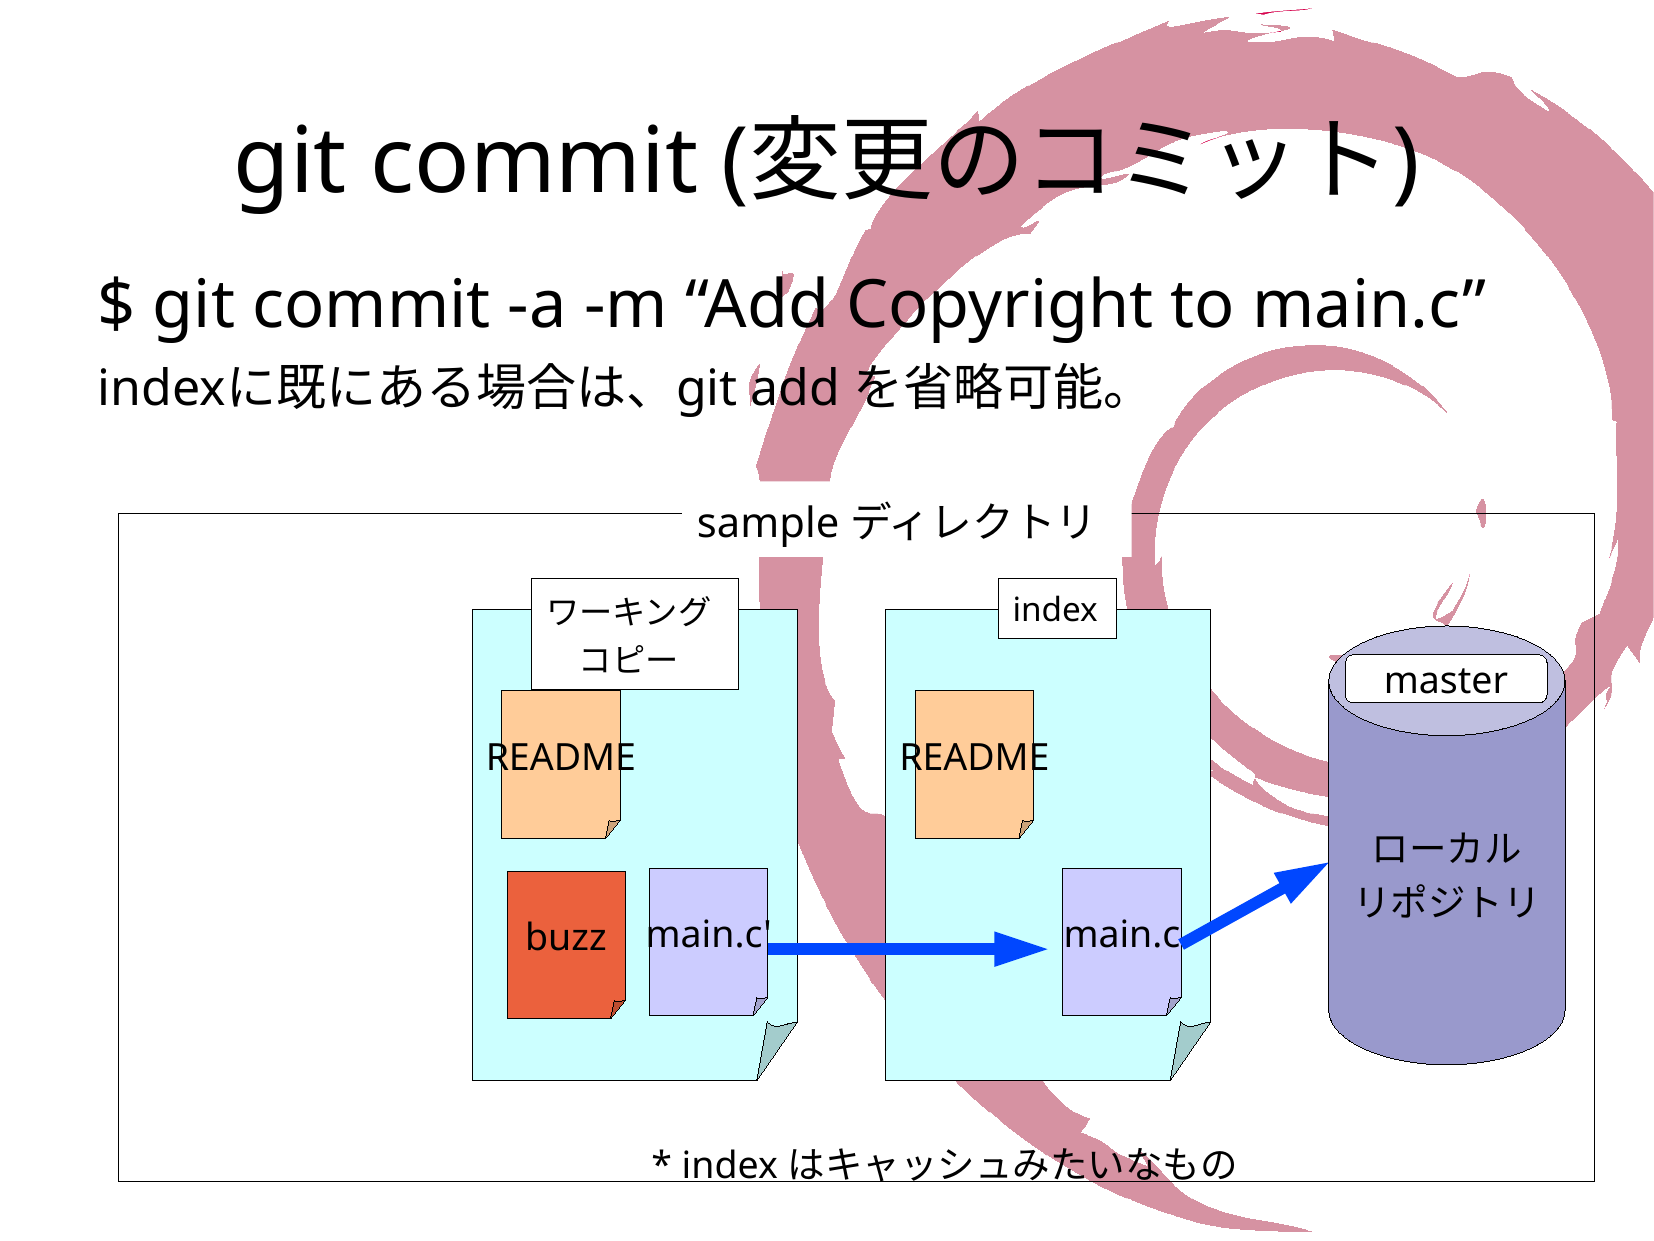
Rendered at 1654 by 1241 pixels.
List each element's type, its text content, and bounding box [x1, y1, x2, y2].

text_box [492, 746, 501, 756]
text_box master [1345, 654, 1548, 703]
text_box README [501, 690, 621, 839]
text_box README [915, 690, 1034, 839]
title git commit (変更のコミット) [82, 56, 1571, 249]
picture [738, 514, 1594, 1181]
text_box buzz [507, 871, 626, 1019]
text_box [472, 609, 798, 1081]
text_box ワーキング コピー [531, 578, 739, 679]
text_box main.c [1062, 868, 1182, 1016]
text_box $ git commit -a -m “Add Copyright to main.c” indexに既にある場合は、git add を省略可能。 [82, 249, 1592, 413]
text_box index [998, 578, 1117, 637]
text_box * index はキャッシュみたいなもの [636, 1127, 1304, 1191]
text_box ローカル リポジトリ [1328, 681, 1566, 1065]
text_box sample ディレクトリ [682, 481, 1132, 550]
text_box [885, 609, 1211, 1081]
text_box main.c' [649, 868, 768, 1016]
picture [738, 0, 1654, 1241]
